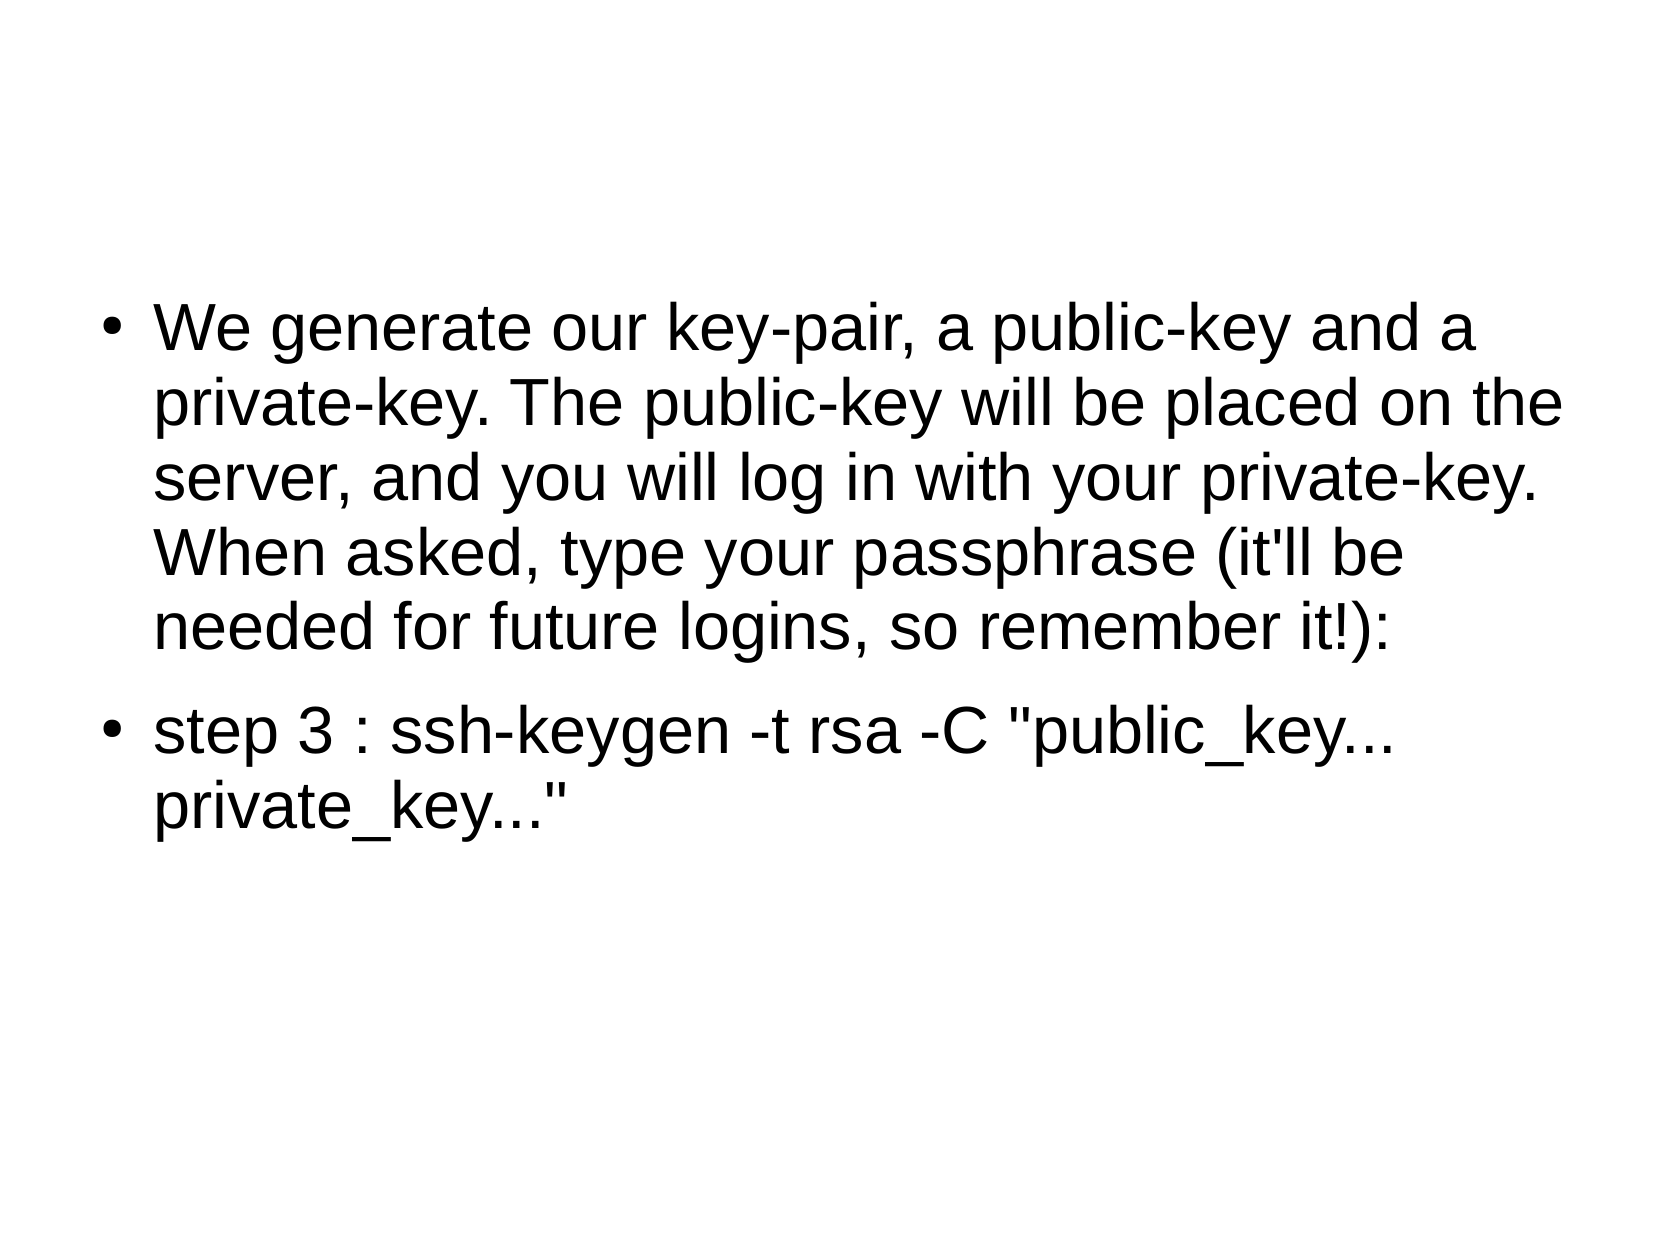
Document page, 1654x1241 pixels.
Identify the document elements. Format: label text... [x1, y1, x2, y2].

list We generate our key-pair, a public-key and a private-key. The public-key will be placed on the server, and you will log in with your private-key. When asked, type your passphrase (it'll be needed for future logins, so remember it!): step 3 : ssh-keygen -t rsa -C "public_key... private_key..." [82, 290, 1571, 1010]
